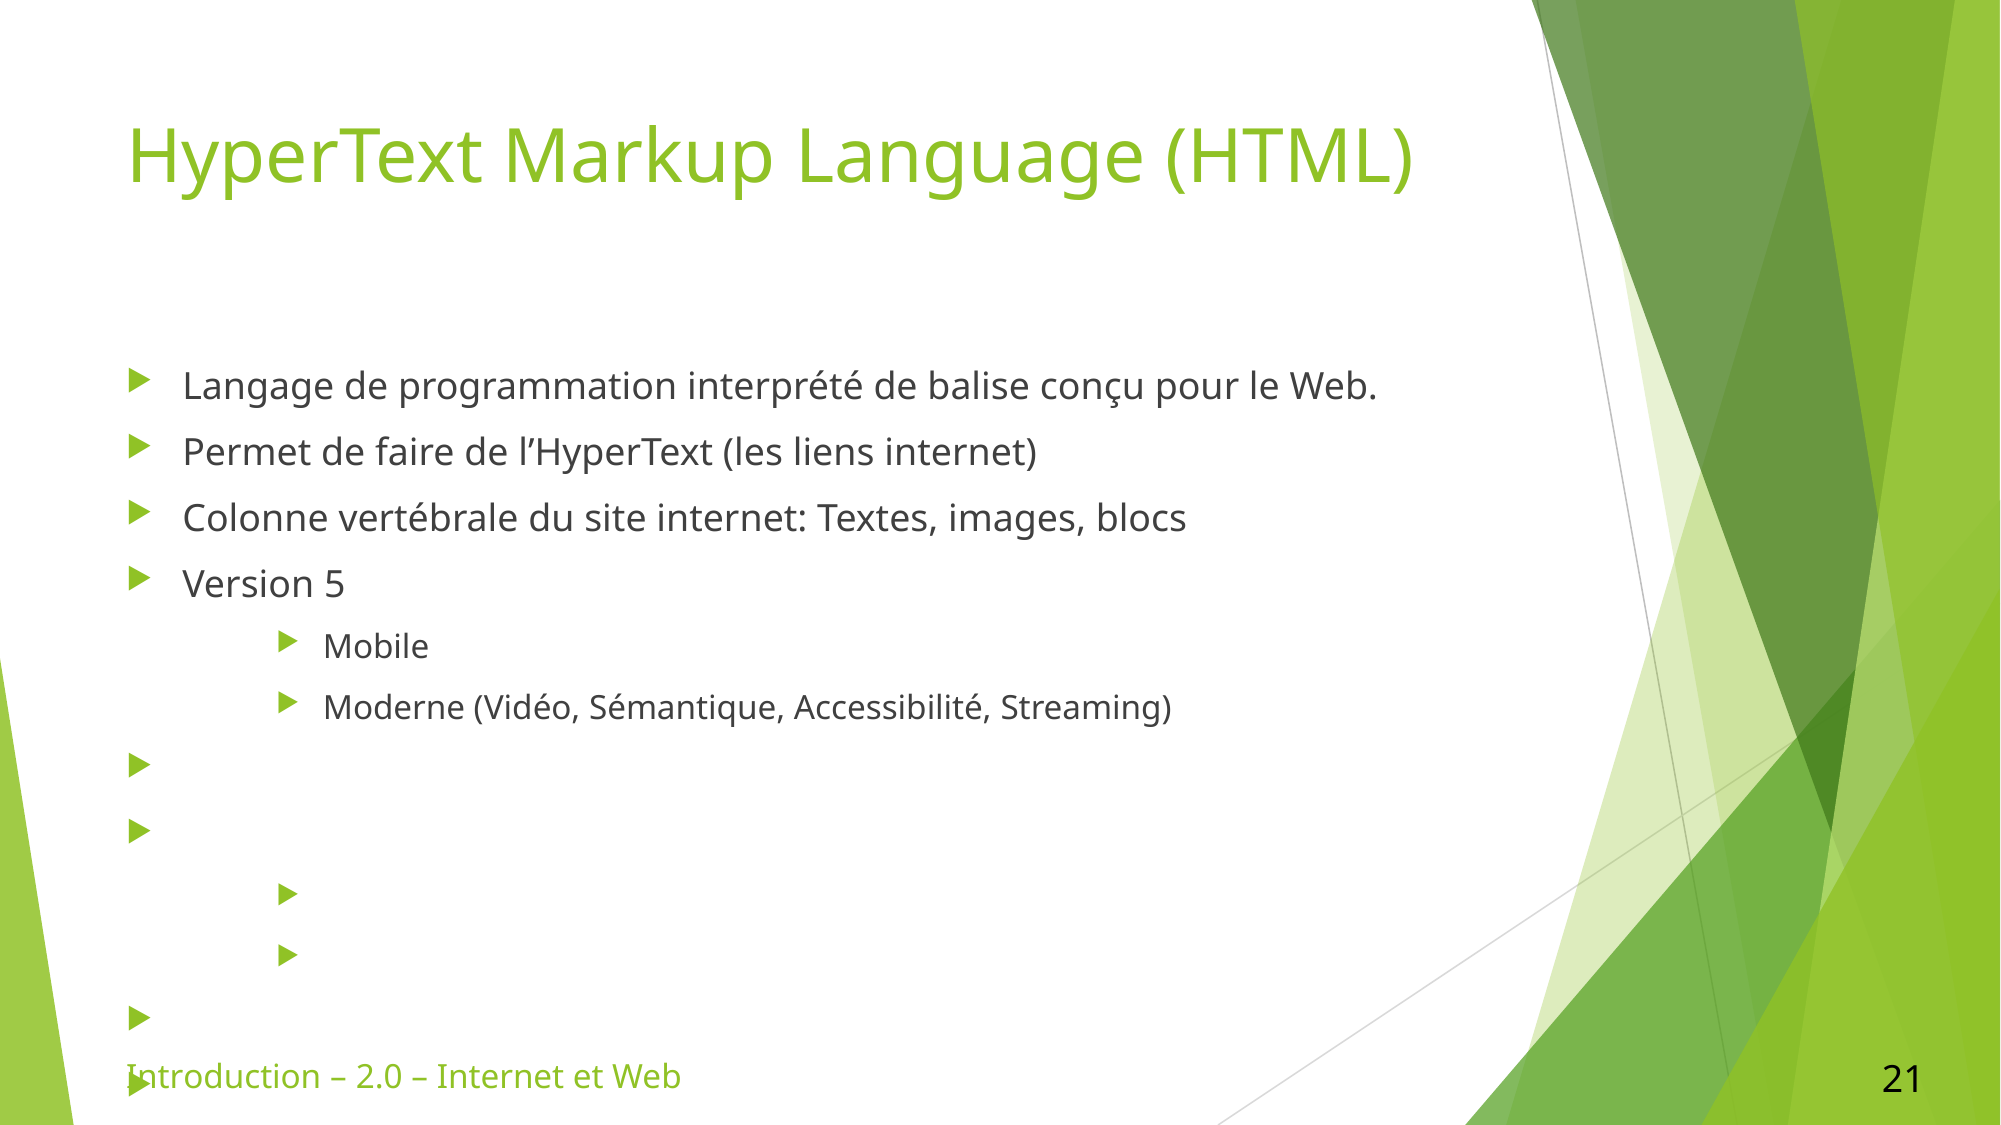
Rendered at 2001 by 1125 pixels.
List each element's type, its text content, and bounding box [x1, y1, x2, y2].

text_box Introduction – 2.0 – Internet et Web [111, 1047, 1094, 1109]
title HyperText Markup Language (HTML) [111, 99, 1522, 317]
list Langage de programmation interprété de balise conçu pour le Web. Permet de faire de l’HyperText (les liens internet) Colonne vertébrale du site internet: Textes, images, blocs Version 5 Mobile Moderne (Vidéo, Sémantique, Accessibilité, Streaming) [111, 354, 1522, 992]
text_box [1866, 1047, 1979, 1108]
